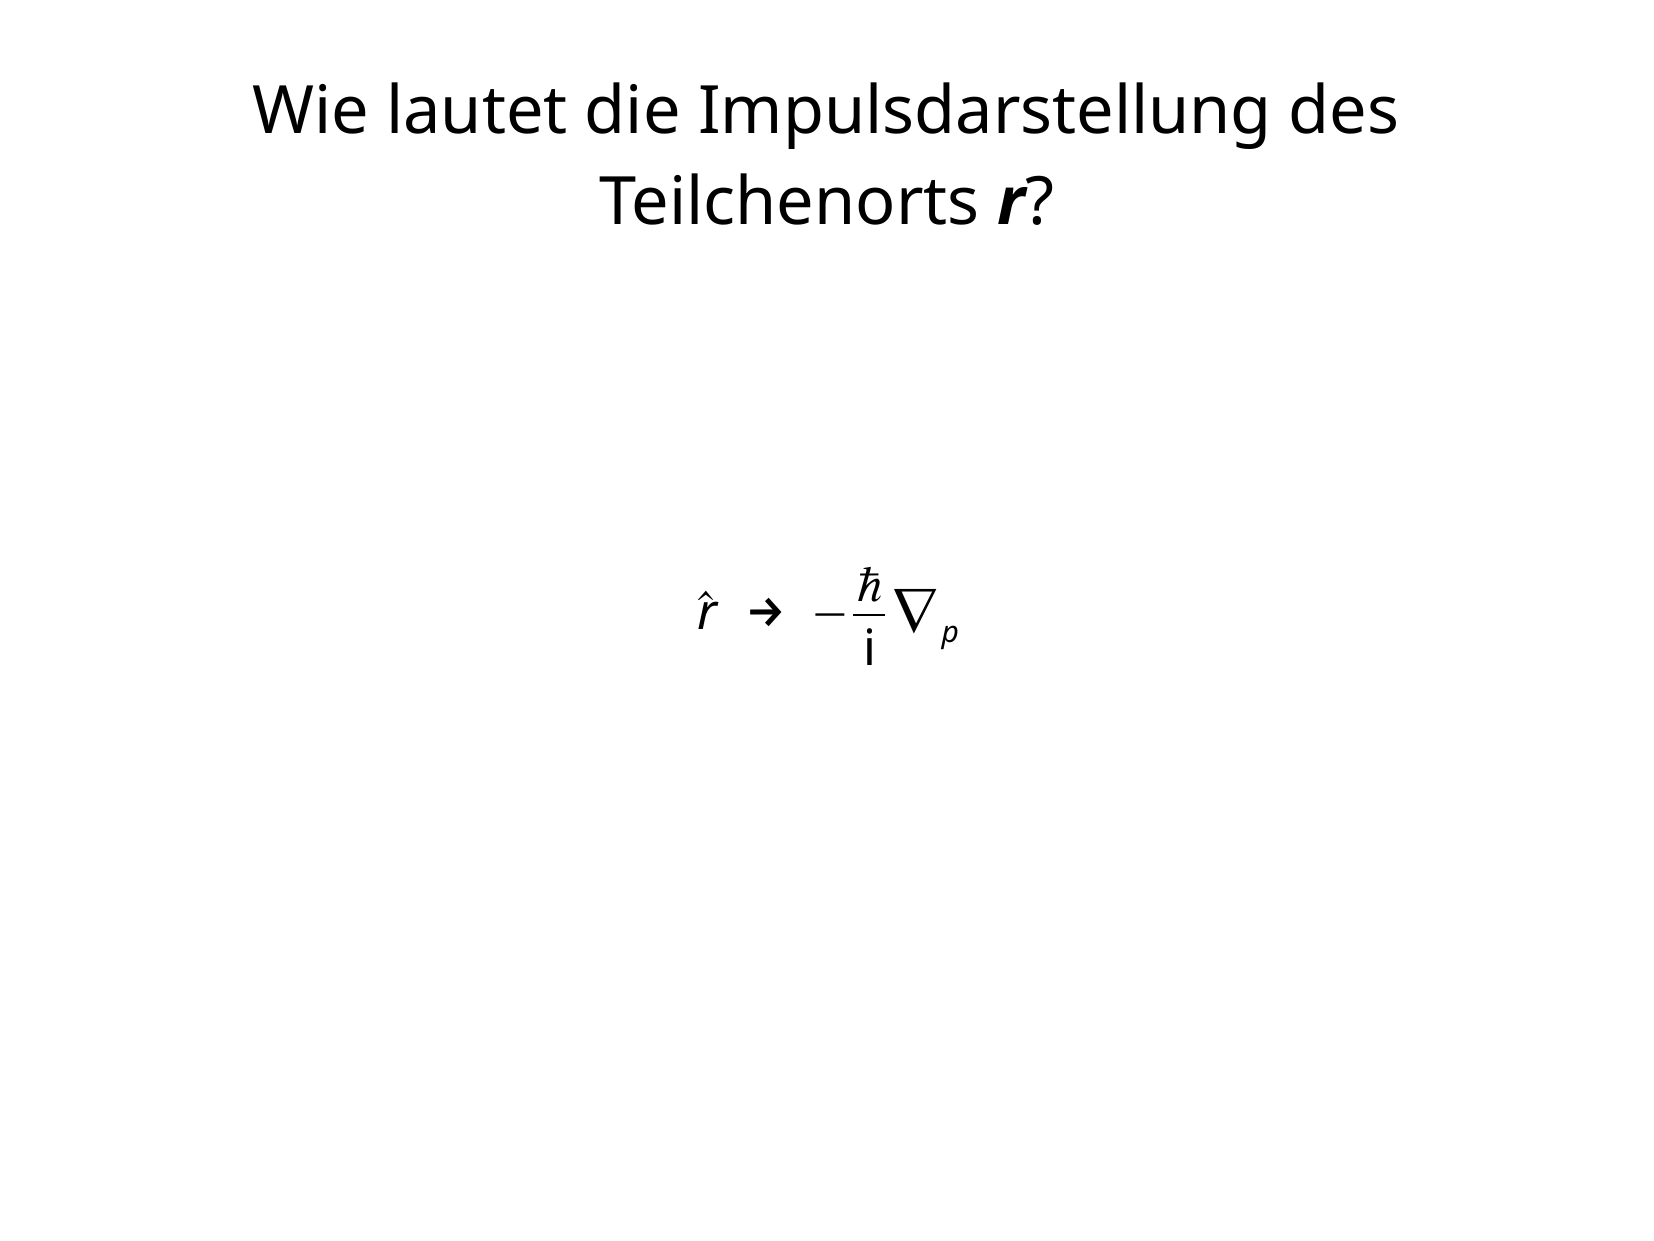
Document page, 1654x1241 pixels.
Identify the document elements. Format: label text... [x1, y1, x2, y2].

chart [690, 560, 964, 680]
title Wie lautet die Impulsdarstellung des Teilchenorts r? [82, 49, 1571, 257]
